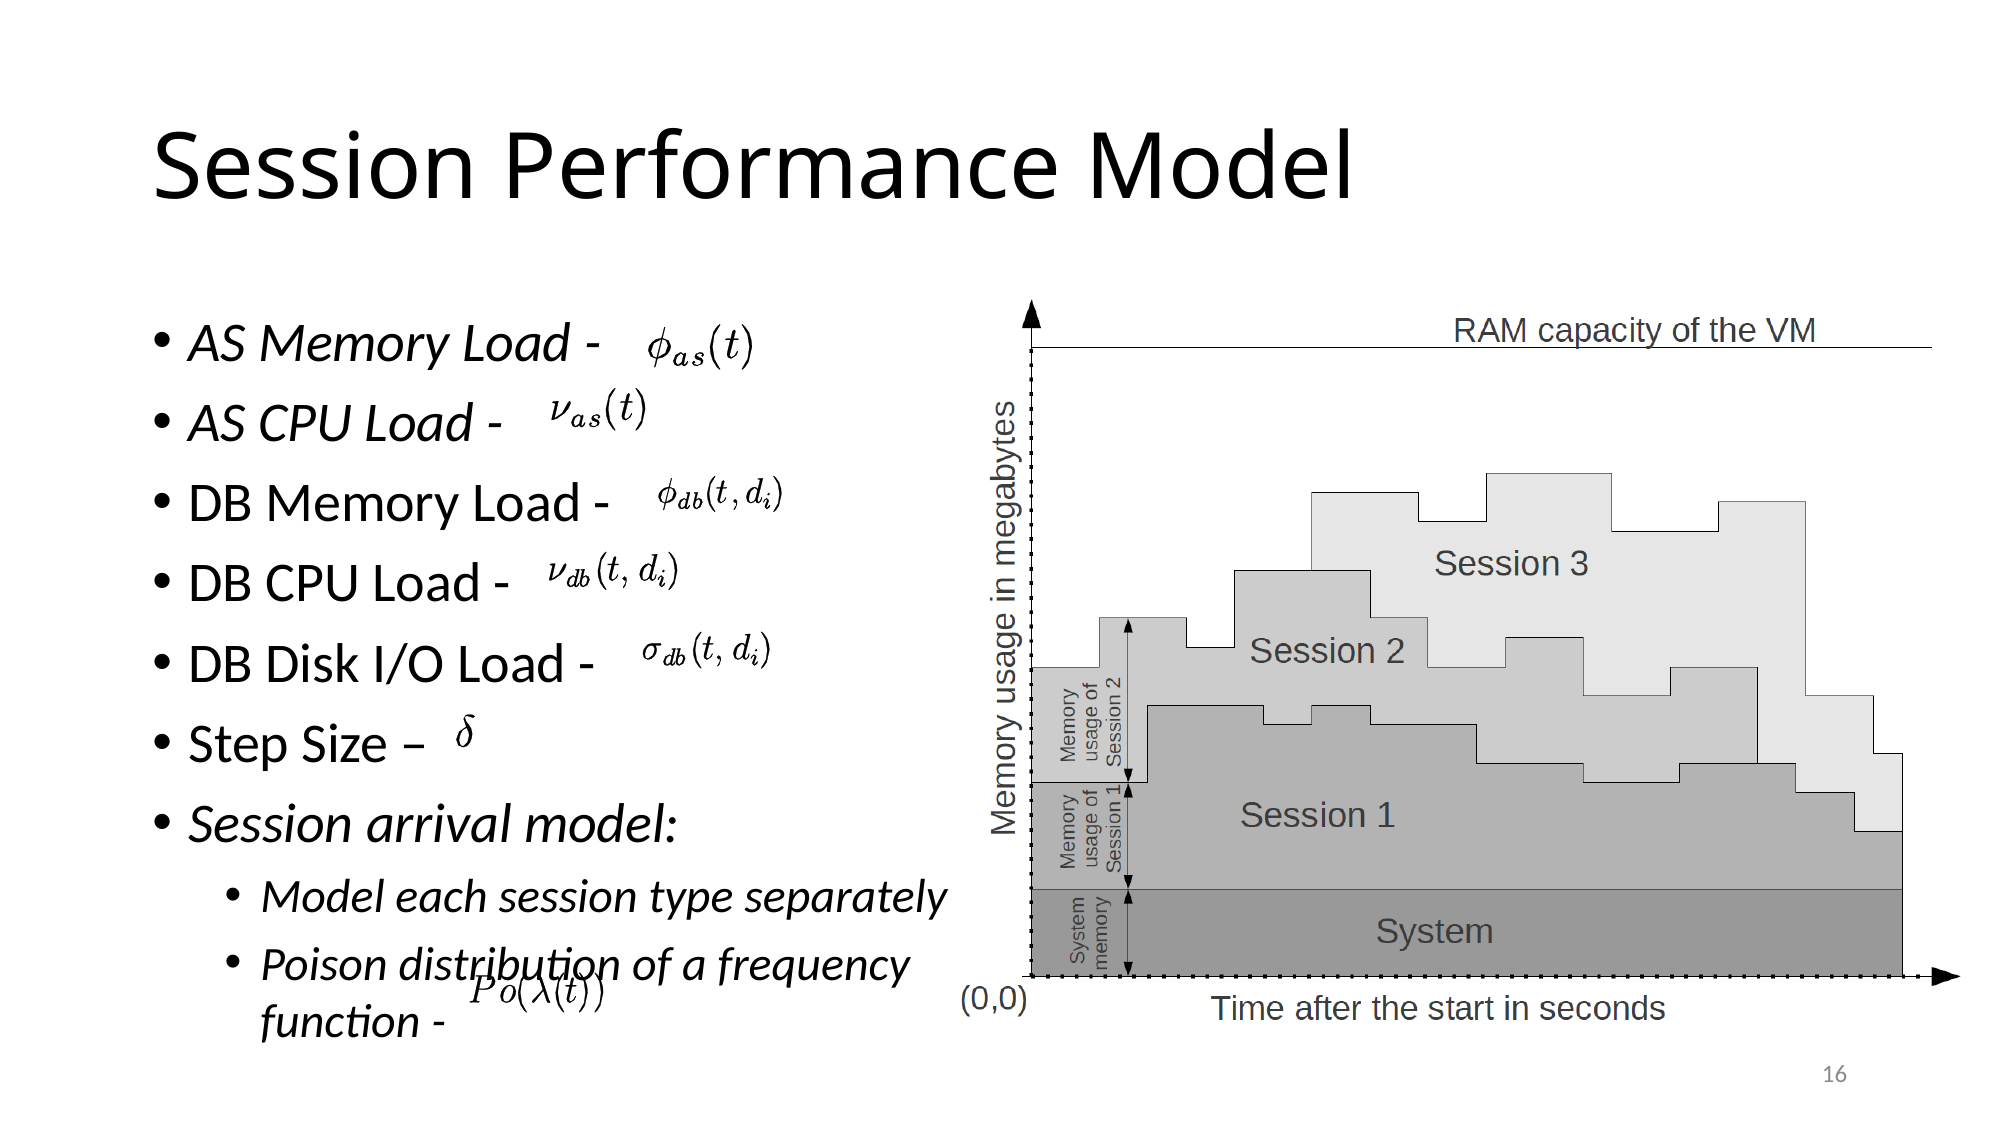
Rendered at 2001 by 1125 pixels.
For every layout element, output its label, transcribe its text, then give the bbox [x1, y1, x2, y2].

picture [955, 293, 1961, 1031]
picture [427, 687, 503, 780]
list AS Memory Load - AS CPU Load - DB Memory Load - DB CPU Load - DB Disk I/O Load - Step Size – Session arrival model: Model each session type separately Poison distribution of a frequency function - [137, 305, 969, 1064]
picture [527, 296, 804, 690]
picture [448, 948, 629, 1036]
title Session Performance Model [137, 59, 1863, 278]
slide_number <number> [1412, 1042, 1863, 1103]
